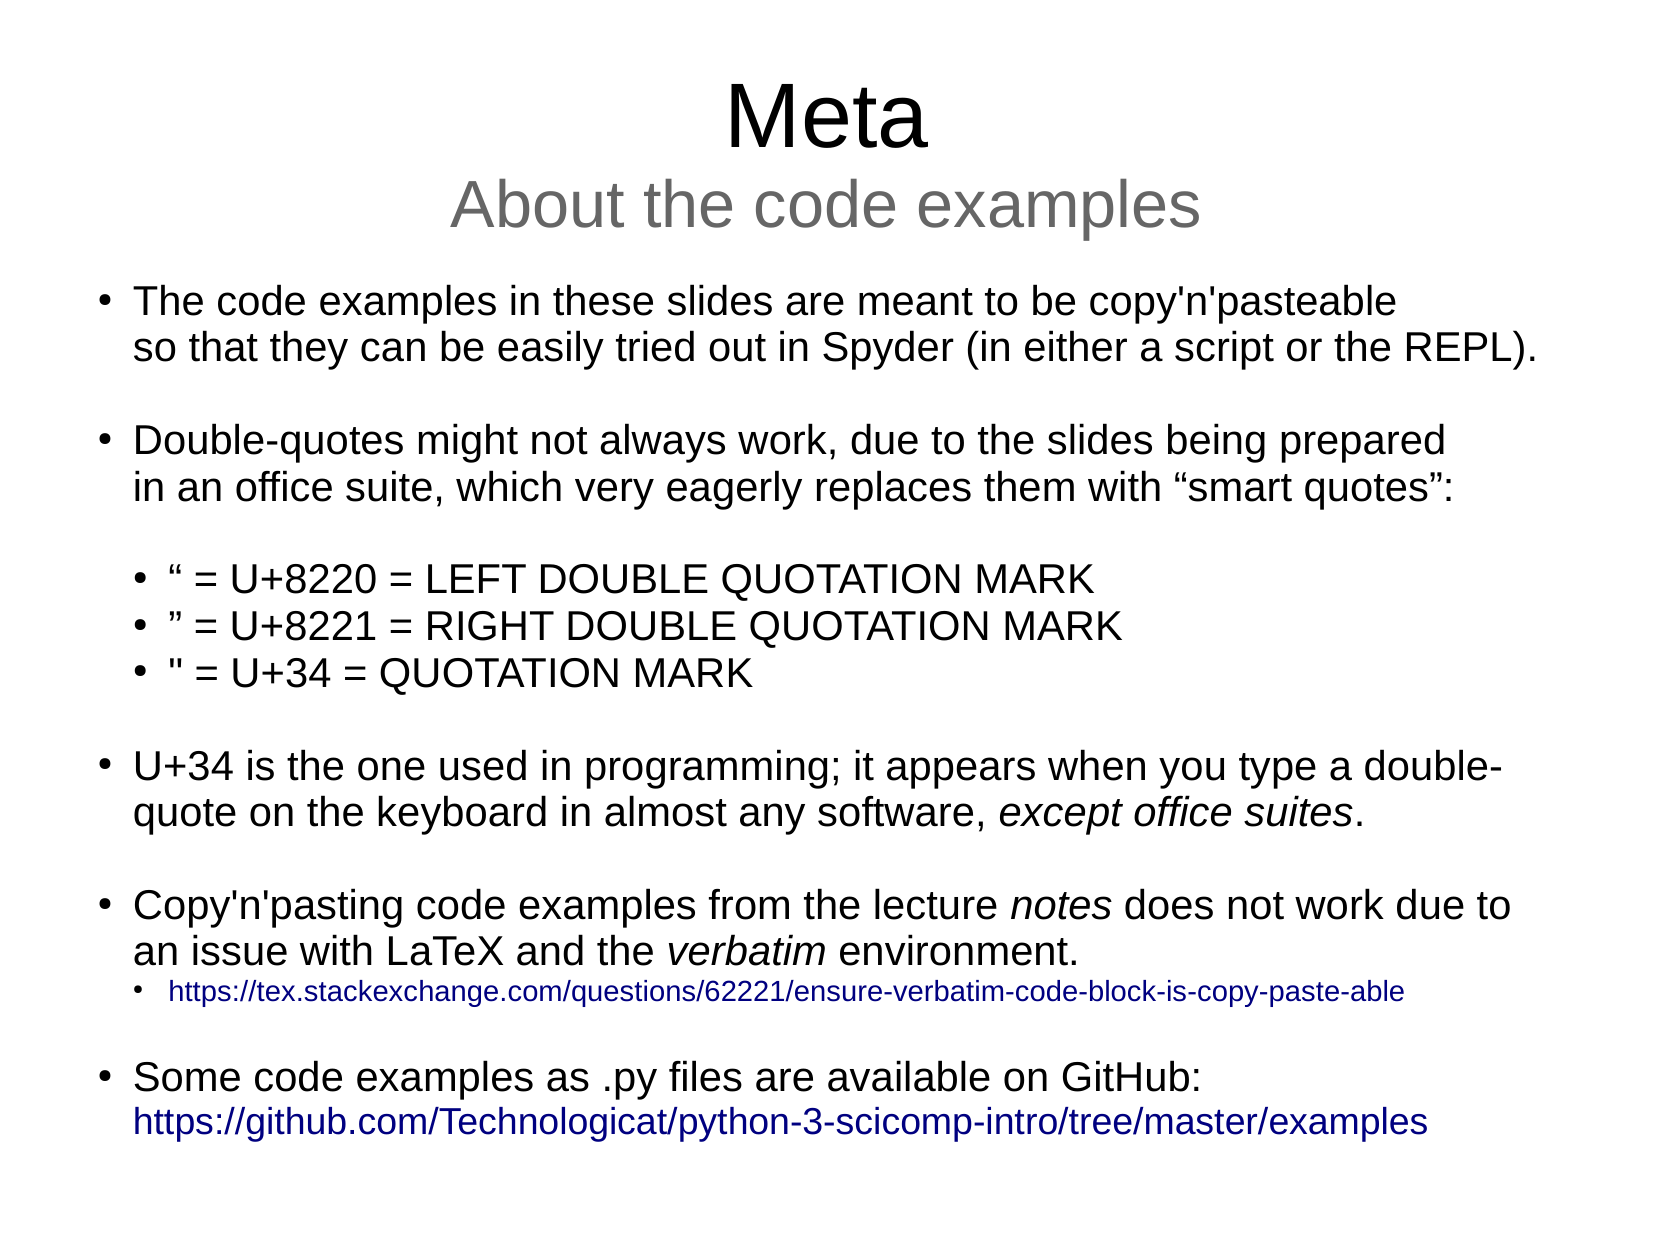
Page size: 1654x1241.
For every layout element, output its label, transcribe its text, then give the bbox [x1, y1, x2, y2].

text_box The code examples in these slides are meant to be copy'n'pasteable so that they can be easily tried out in Spyder (in either a script or the REPL). Double-quotes might not always work, due to the slides being prepared in an office suite, which very eagerly replaces them with “smart quotes”: “ = U+8220 = LEFT DOUBLE QUOTATION MARK ” = U+8221 = RIGHT DOUBLE QUOTATION MARK " = U+34 = QUOTATION MARK U+34 is the one used in programming; it appears when you type a double-quote on the keyboard in almost any software, except office suites. Copy'n'pasting code examples from the lecture notes does not work due to an issue with LaTeX and the verbatim environment. https://tex.stackexchange.com/questions/62221/ensure-verbatim-code-block-is-copy-paste-able Some code examples as .py files are available on GitHub: https://github.com/Technologicat/python-3-scicomp-intro/tree/master/examples [82, 270, 1561, 1206]
title Meta About the code examples [82, 49, 1571, 257]
